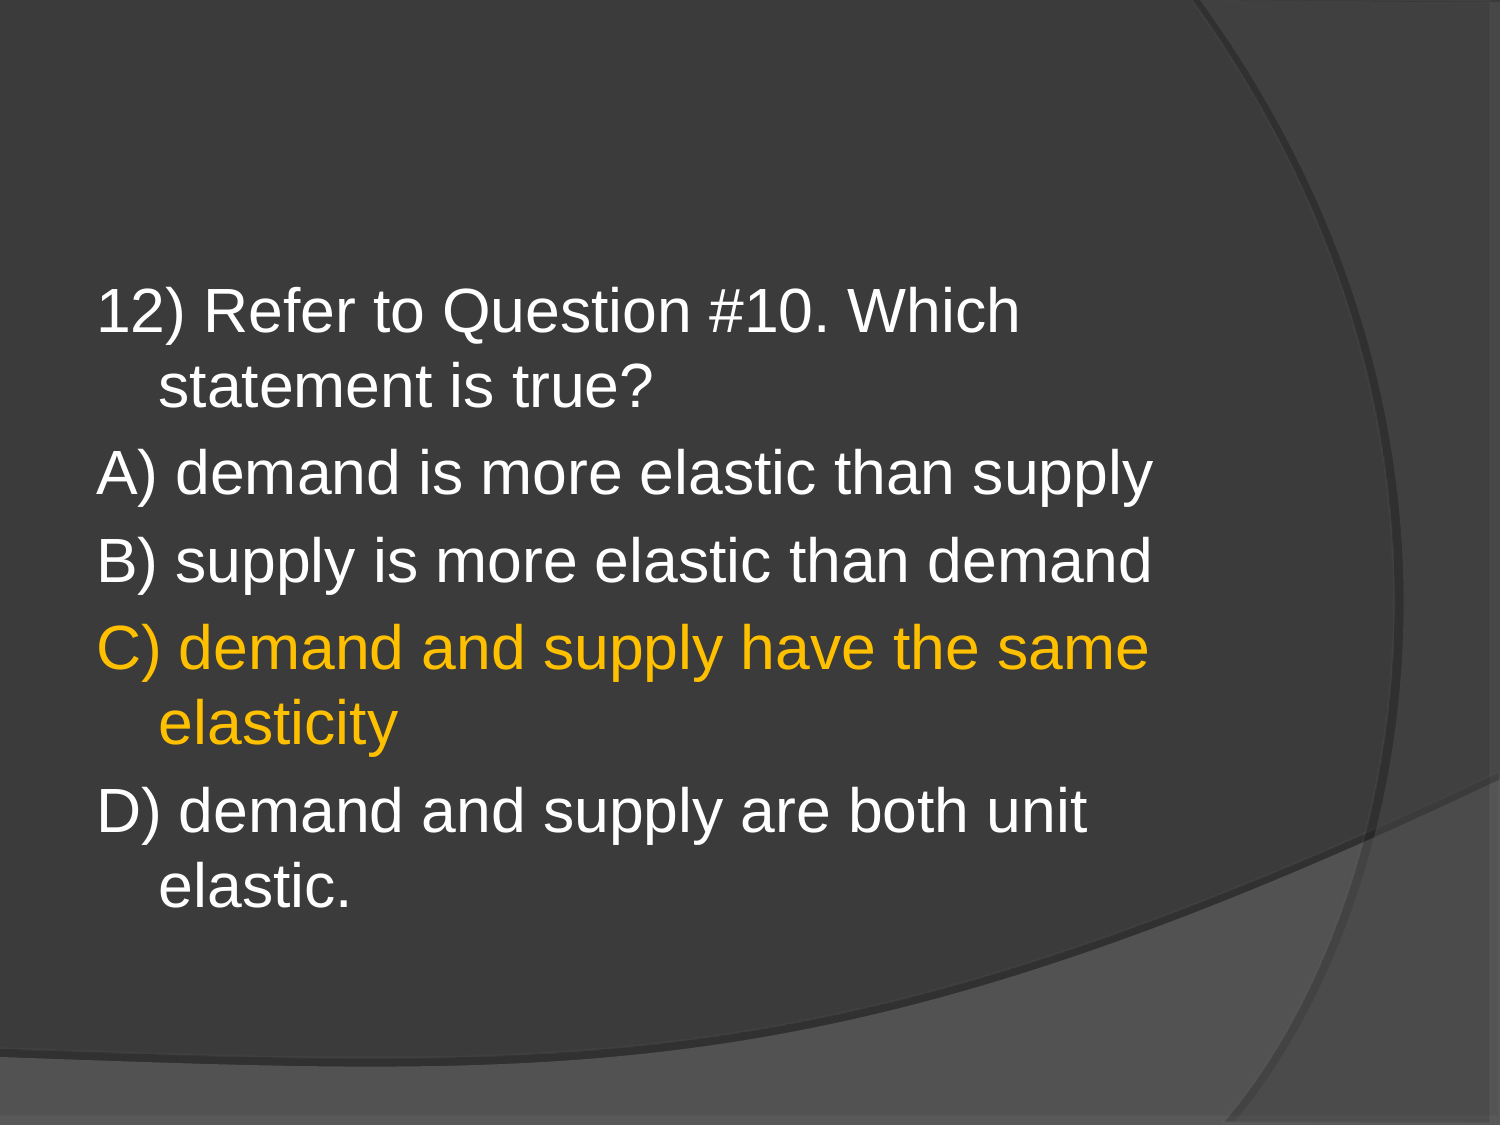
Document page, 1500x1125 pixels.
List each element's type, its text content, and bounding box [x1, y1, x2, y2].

list 12) Refer to Question #10. Which statement is true? A) demand is more elastic than supply B) supply is more elastic than demand C) demand and supply have the same elasticity D) demand and supply are both unit elastic. [75, 262, 1300, 1005]
